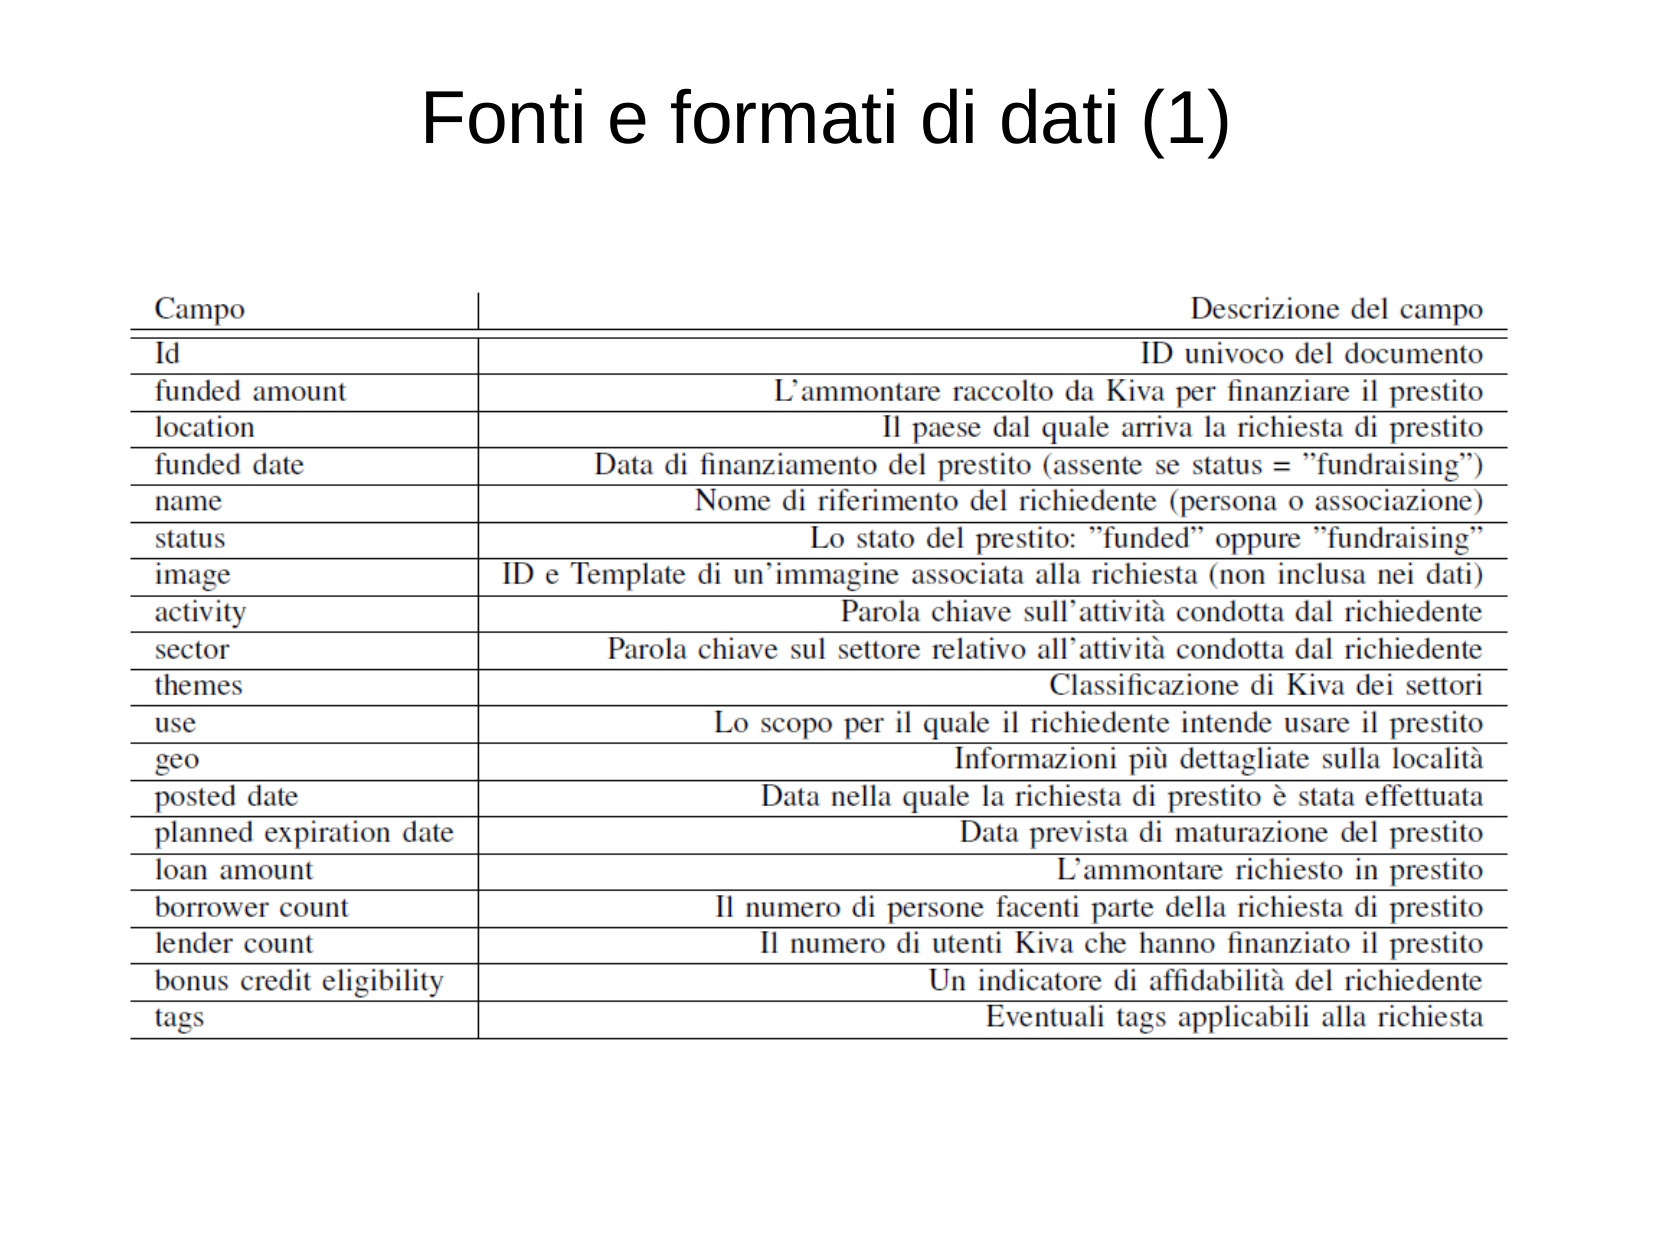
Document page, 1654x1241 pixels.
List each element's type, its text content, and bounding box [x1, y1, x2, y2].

text_box Fonti e formati di dati (1) [29, 20, 1625, 207]
picture [125, 290, 1528, 1054]
